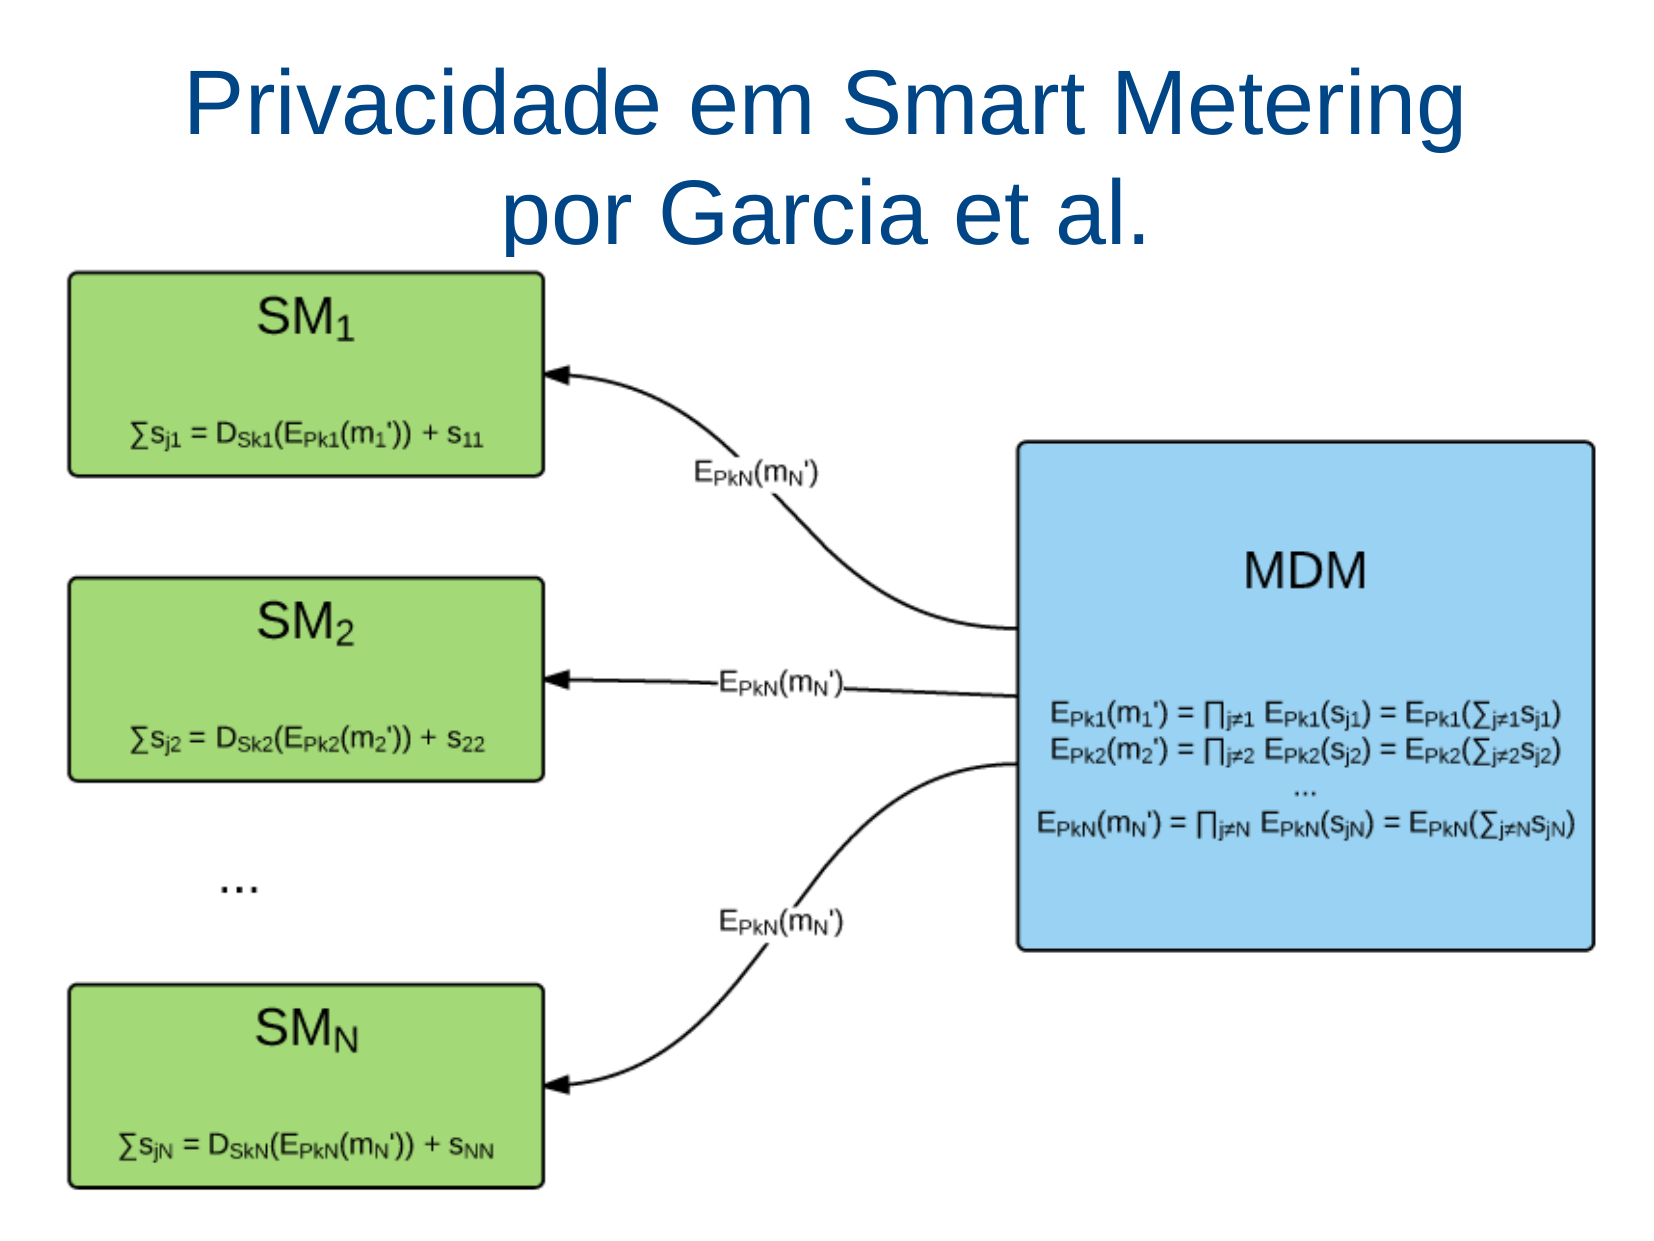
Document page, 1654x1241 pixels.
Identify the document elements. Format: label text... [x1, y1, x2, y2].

title Privacidade em Smart Metering por Garcia et al. [82, 42, 1571, 257]
picture [56, 257, 1617, 1219]
